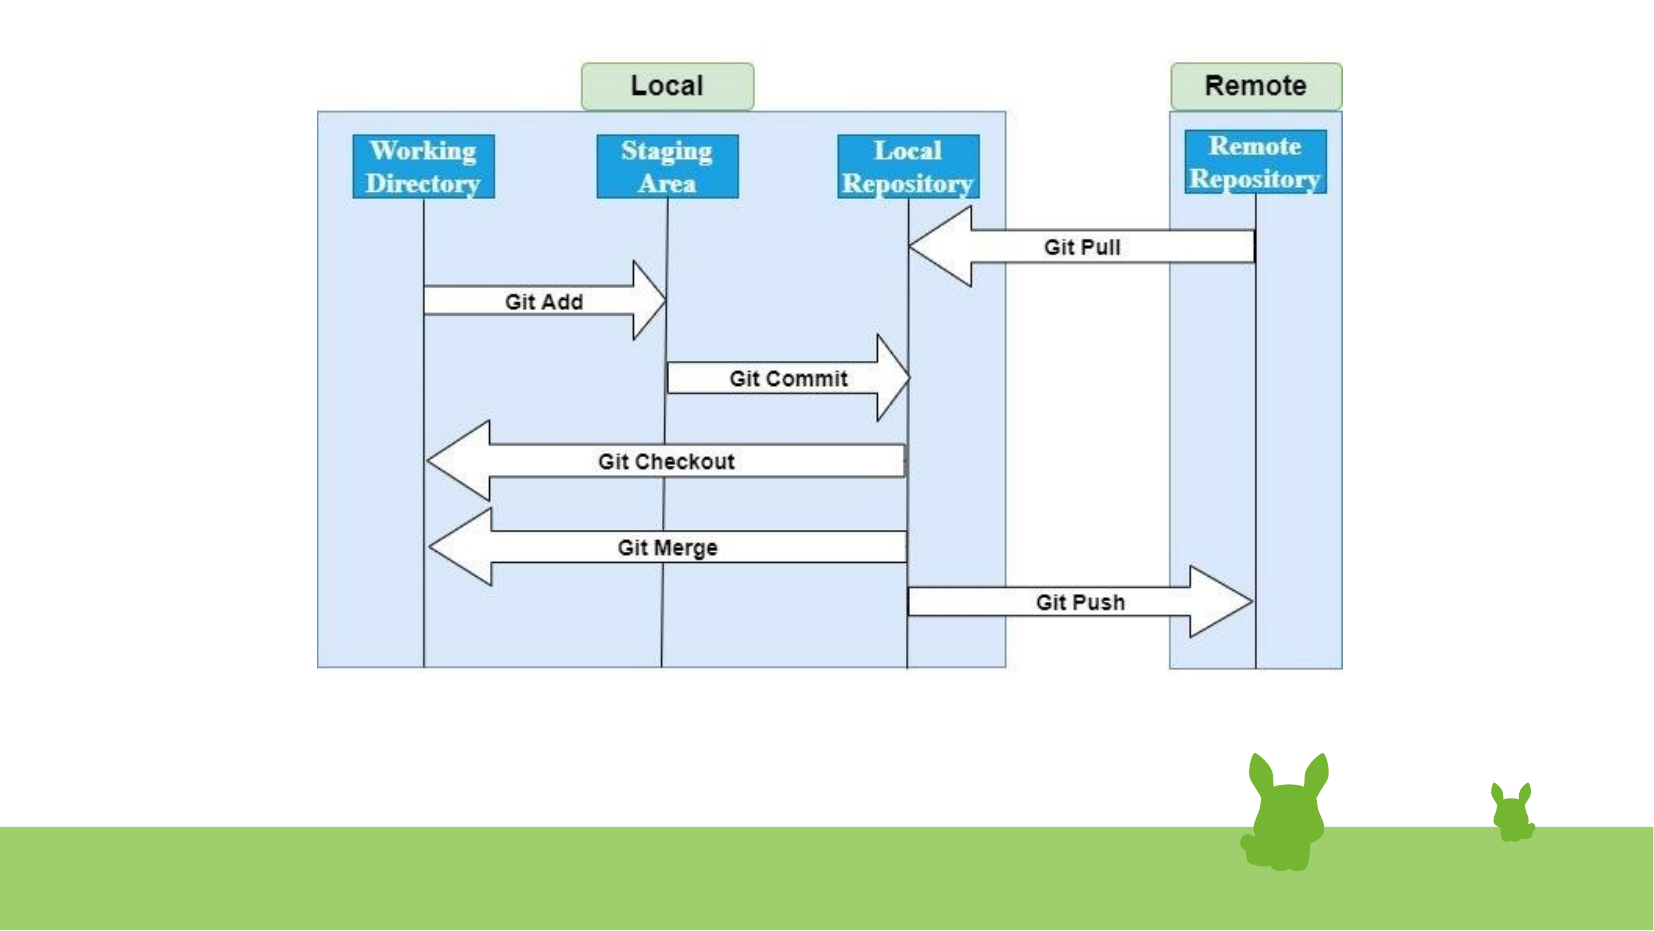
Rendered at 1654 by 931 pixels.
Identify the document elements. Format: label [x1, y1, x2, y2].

picture [317, 47, 1343, 673]
